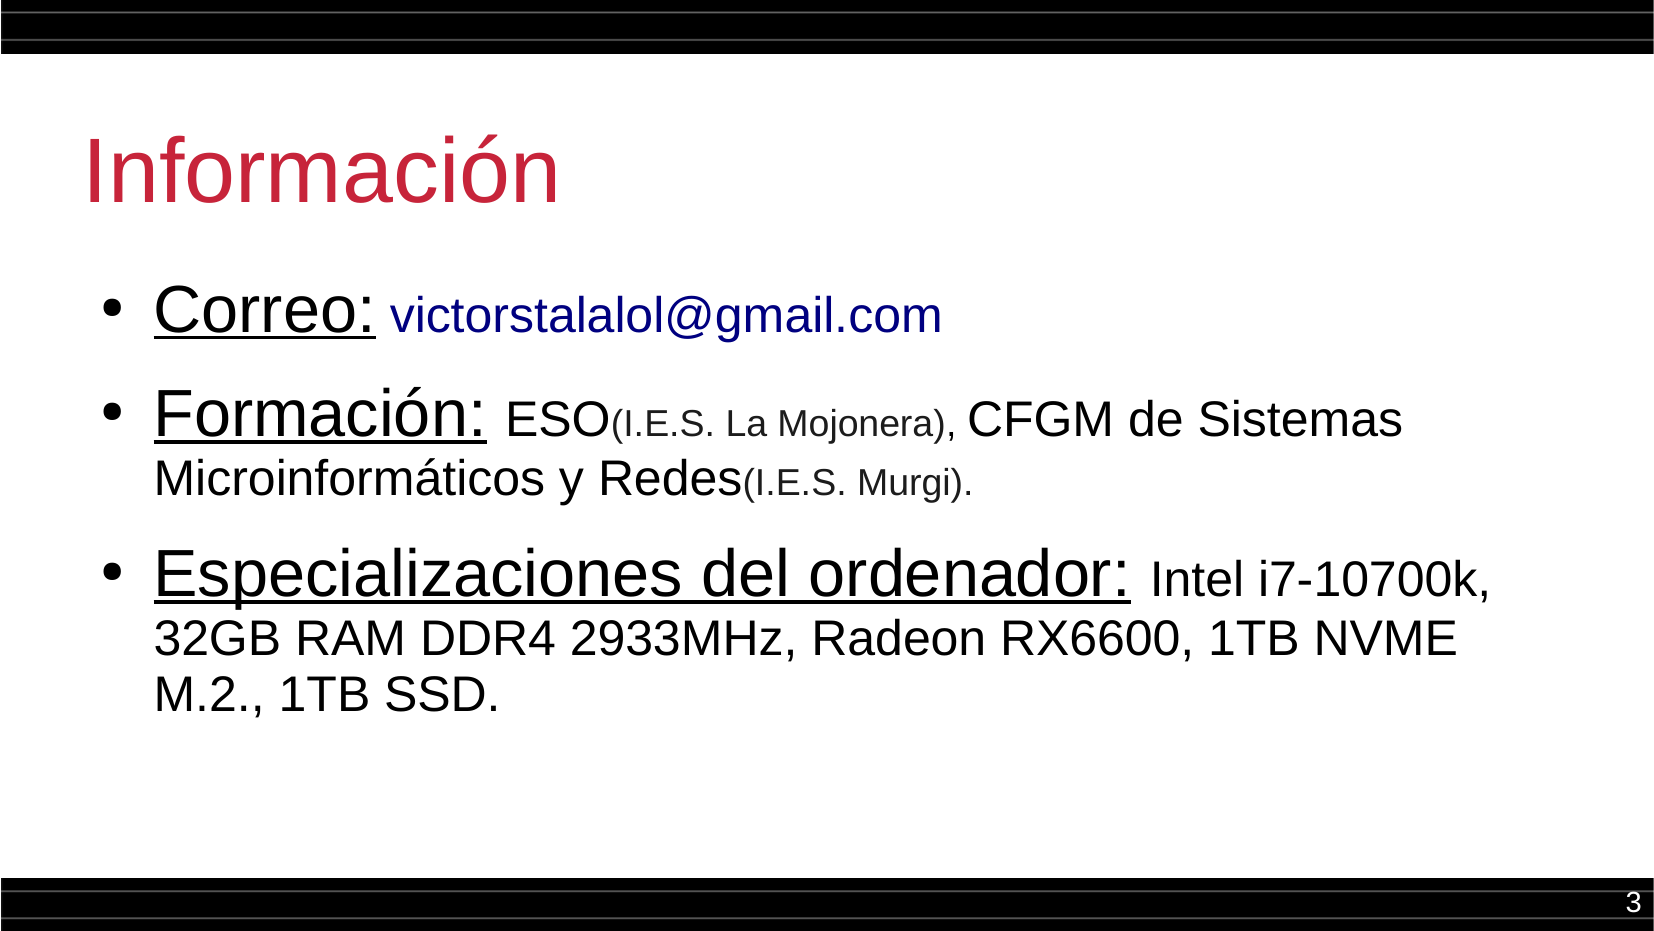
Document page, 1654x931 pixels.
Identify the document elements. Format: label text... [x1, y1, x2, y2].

list Correo: victorstalalol@gmail.com Formación: ESO(I.E.S. La Mojonera), CFGM de Sistemas Microinformáticos y Redes(I.E.S. Murgi). Especializaciones del ordenador: Intel i7-10700k, 32GB RAM DDR4 2933MHz, Radeon RX6600, 1TB NVME M.2., 1TB SSD. [82, 271, 1571, 758]
picture [1, 878, 1654, 931]
title Información [82, 92, 1571, 249]
picture [1, 0, 1654, 54]
